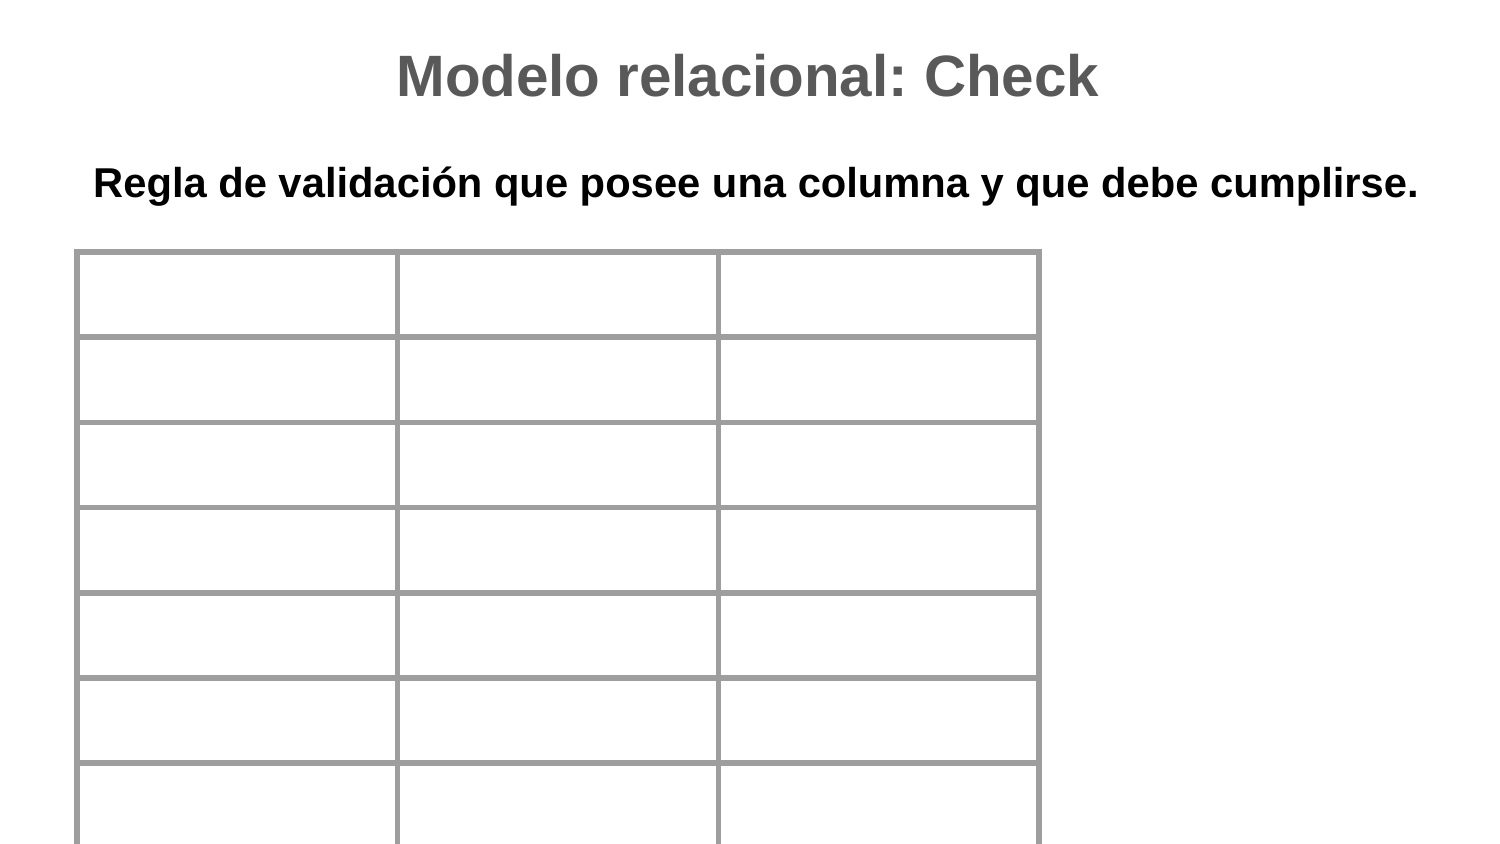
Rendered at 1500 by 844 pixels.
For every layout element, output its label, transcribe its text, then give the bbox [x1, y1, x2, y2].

table_cell [721, 510, 1036, 590]
table_cell [721, 681, 1036, 760]
text_box Regla de validación que posee una columna y que debe cumplirse. [45, 141, 1467, 272]
table_cell [721, 425, 1036, 505]
table_cell [80, 340, 395, 420]
table_header [80, 255, 395, 334]
subtitle Modelo relacional: Check [30, 23, 1467, 154]
table_cell [400, 510, 716, 590]
table_cell [400, 766, 716, 844]
table_cell [80, 425, 395, 505]
table_cell [721, 340, 1036, 420]
table_cell [80, 596, 395, 675]
table_cell [400, 340, 716, 420]
table_cell [80, 681, 395, 760]
table_cell [80, 510, 395, 590]
table_header [400, 255, 716, 334]
table_cell [721, 766, 1036, 844]
table_header [721, 255, 1036, 334]
table_cell [400, 425, 716, 505]
table_cell [80, 766, 395, 844]
table_cell [400, 596, 716, 675]
table_cell [721, 596, 1036, 675]
table_cell [400, 681, 716, 760]
